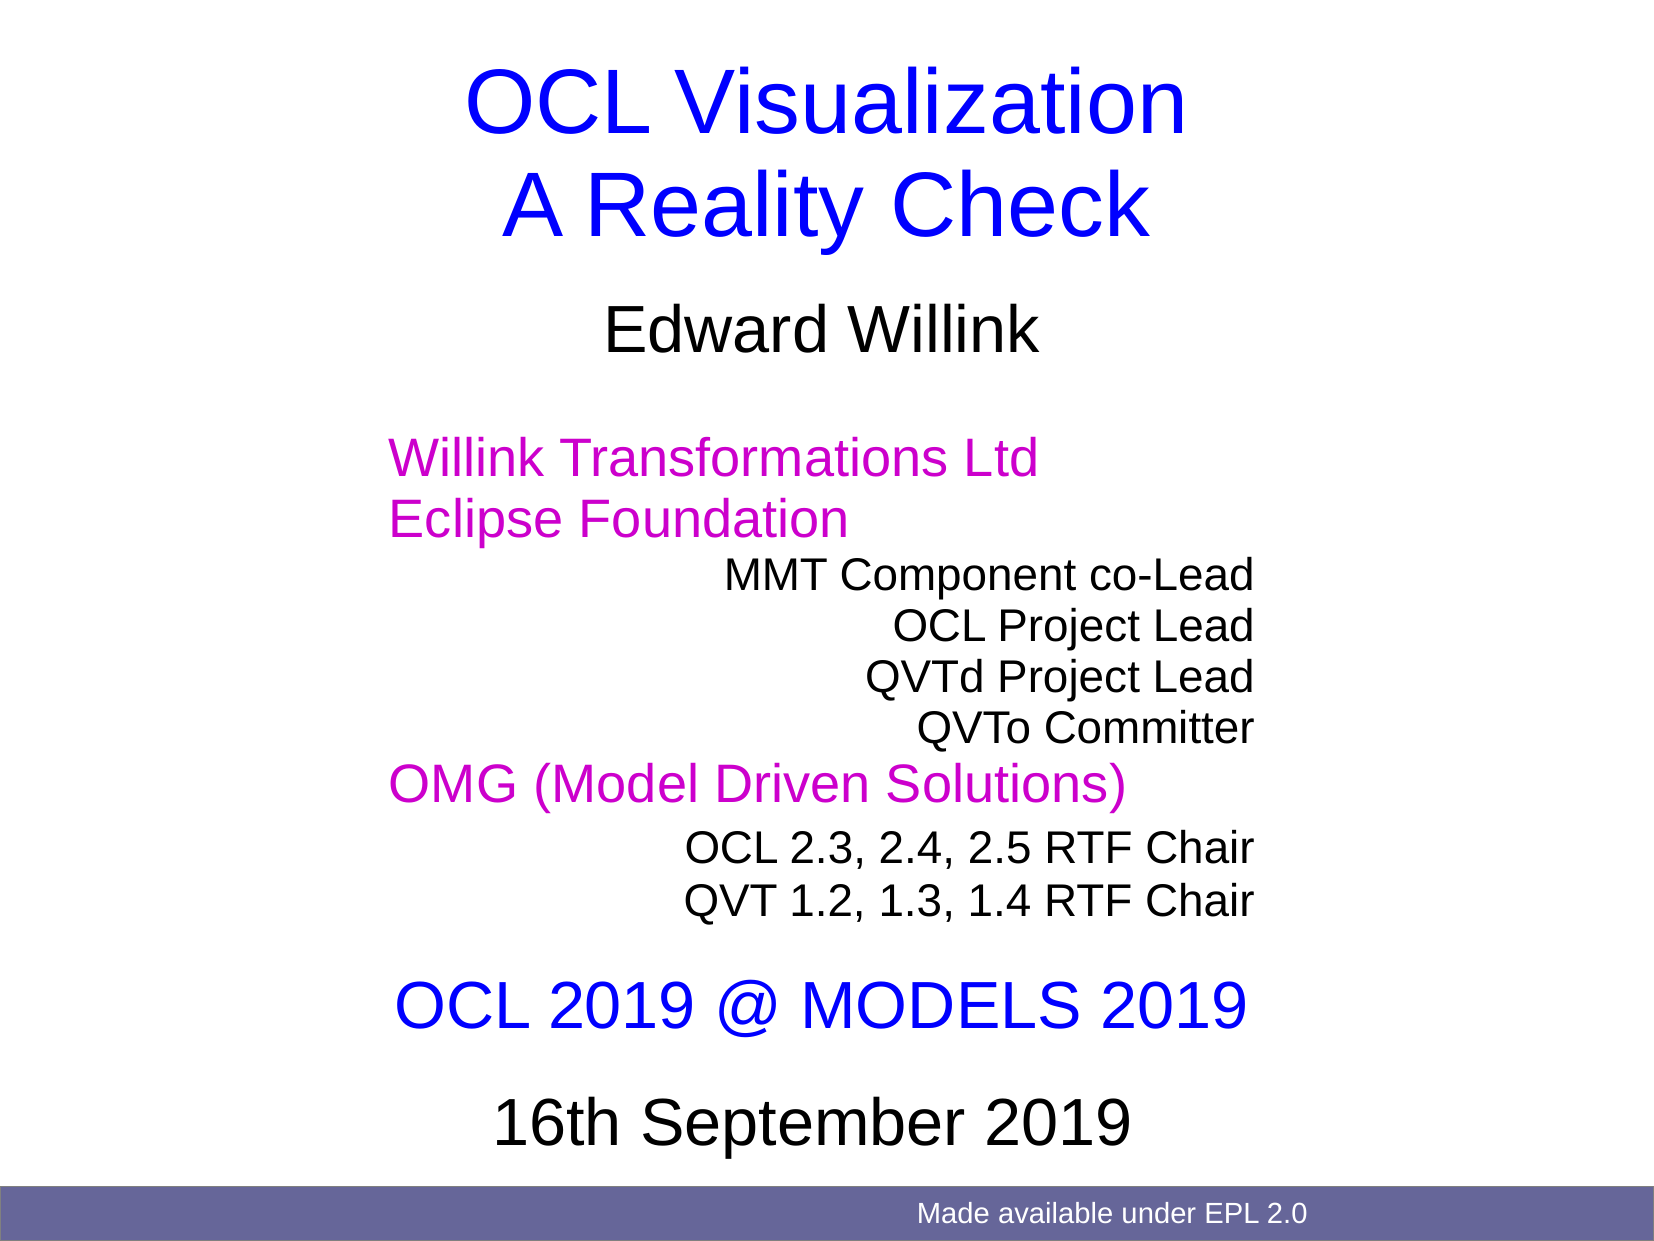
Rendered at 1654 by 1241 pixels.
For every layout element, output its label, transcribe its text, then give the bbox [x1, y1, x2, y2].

title OCL Visualization A Reality Check [82, 50, 1571, 256]
subtitle Edward Willink Willink Transformations Ltd Eclipse Foundation MMT Component co-Lead OCL Project Lead QVTd Project Lead QVTo Committer OMG (Model Driven Solutions) OCL 2.3, 2.4, 2.5 RTF Chair QVT 1.2, 1.3, 1.4 RTF Chair OCL 2019 @ MODELS 2019 16th September 2019 [388, 292, 1255, 1160]
